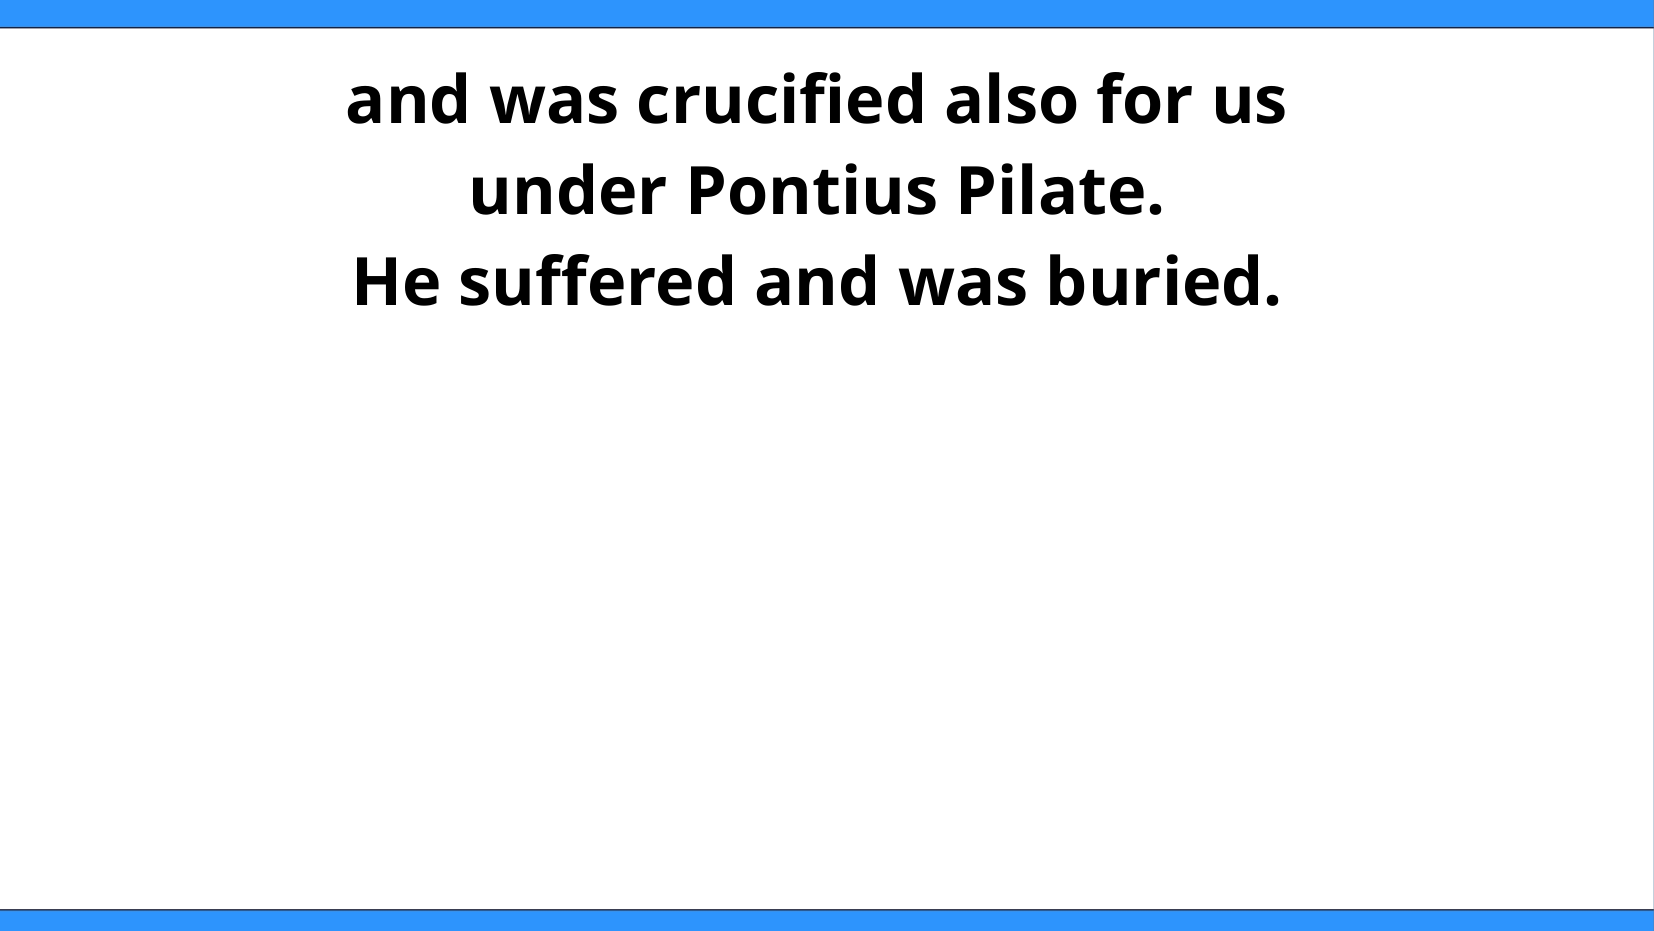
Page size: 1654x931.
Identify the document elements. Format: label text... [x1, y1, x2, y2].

text_box and was crucified also for us under Pontius Pilate. He suffered and was buried. [75, 45, 1561, 473]
picture [0, 0, 1654, 931]
